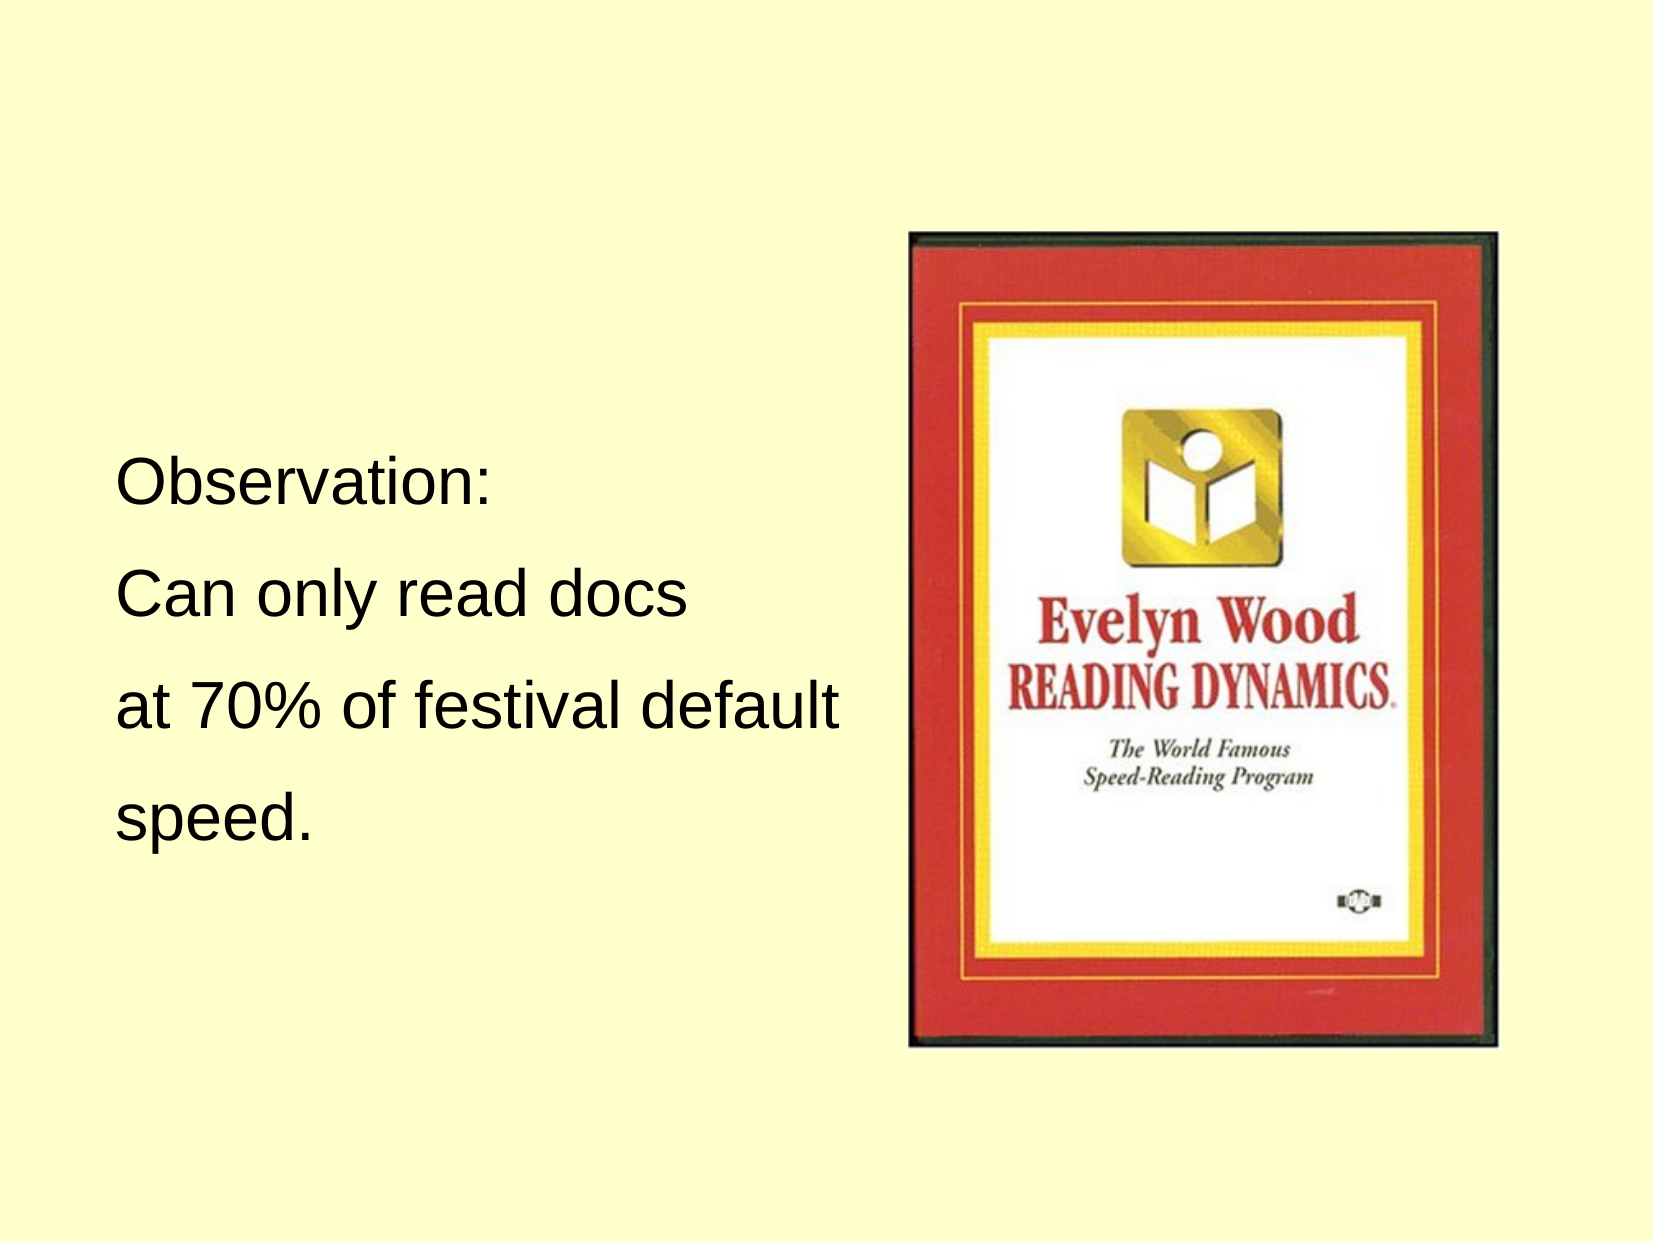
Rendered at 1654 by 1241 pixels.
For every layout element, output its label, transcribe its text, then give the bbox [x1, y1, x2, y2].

picture [908, 231, 1501, 1051]
title Observation: Can only read docs at 70% of festival default speed. [115, 425, 866, 837]
